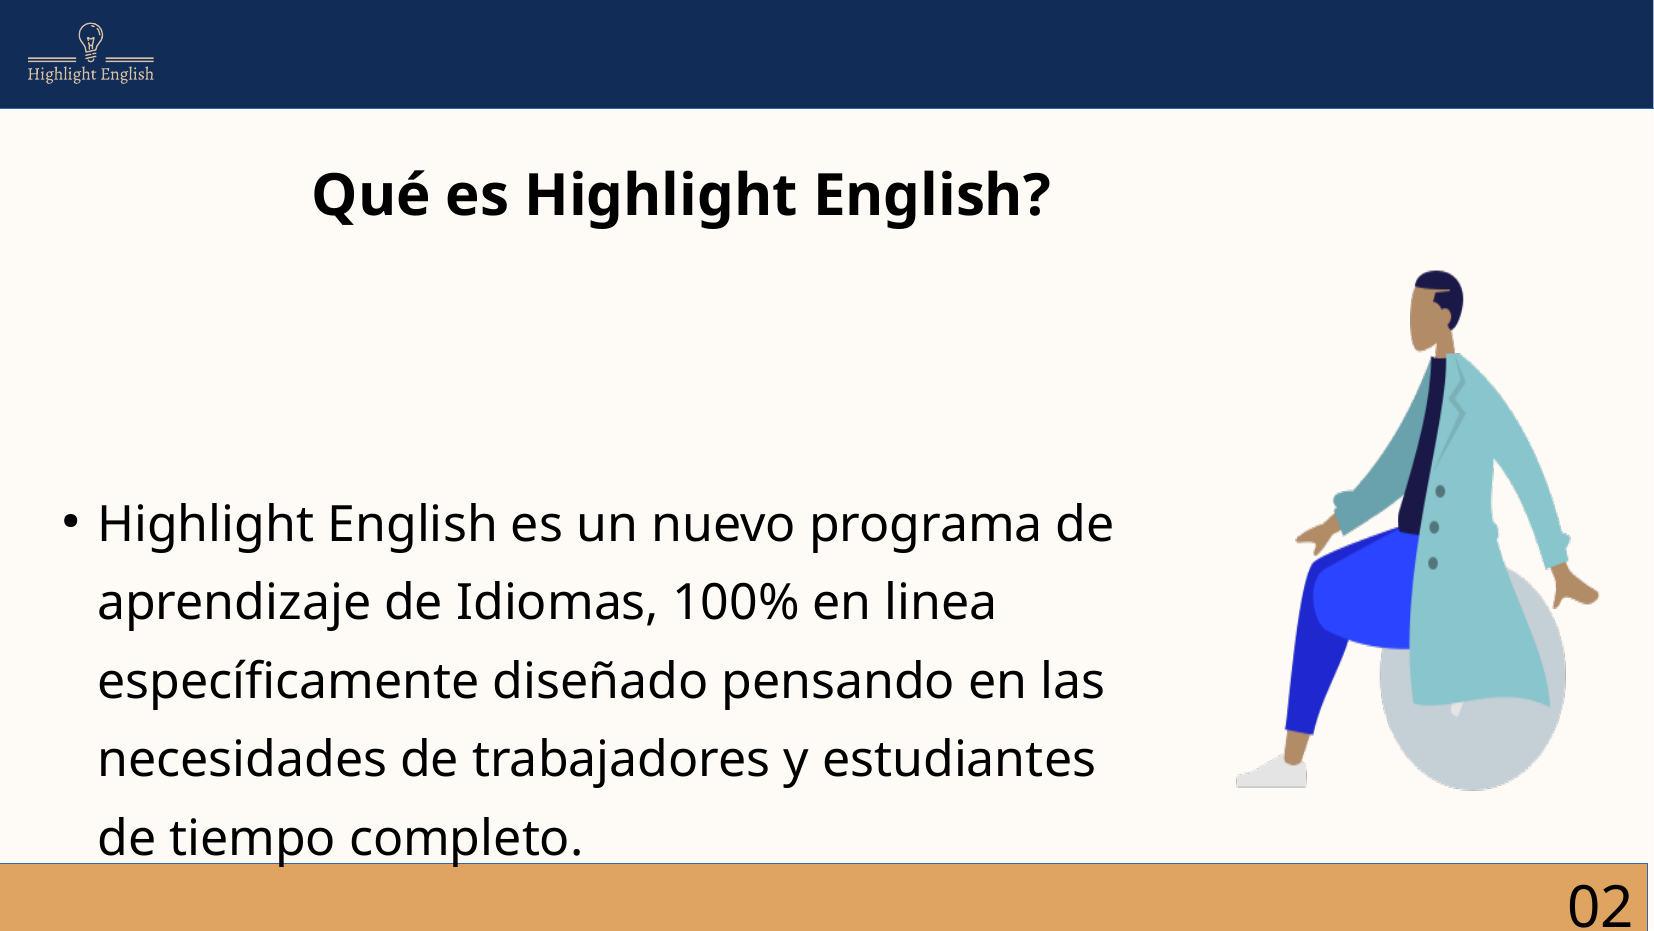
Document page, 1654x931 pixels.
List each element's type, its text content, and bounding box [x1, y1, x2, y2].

text_box [0, 0, 1654, 109]
text_box 02 [1552, 858, 1650, 931]
text_box Qué es Highlight English? Highlight English es un nuevo programa de aprendizaje de Idiomas, 100% en linea específicamente diseñado pensando en las necesidades de trabajadores y estudiantes de tiempo completo. [47, 134, 1131, 771]
text_box [0, 863, 1552, 931]
picture [1215, 188, 1654, 814]
picture [0, 10, 186, 87]
